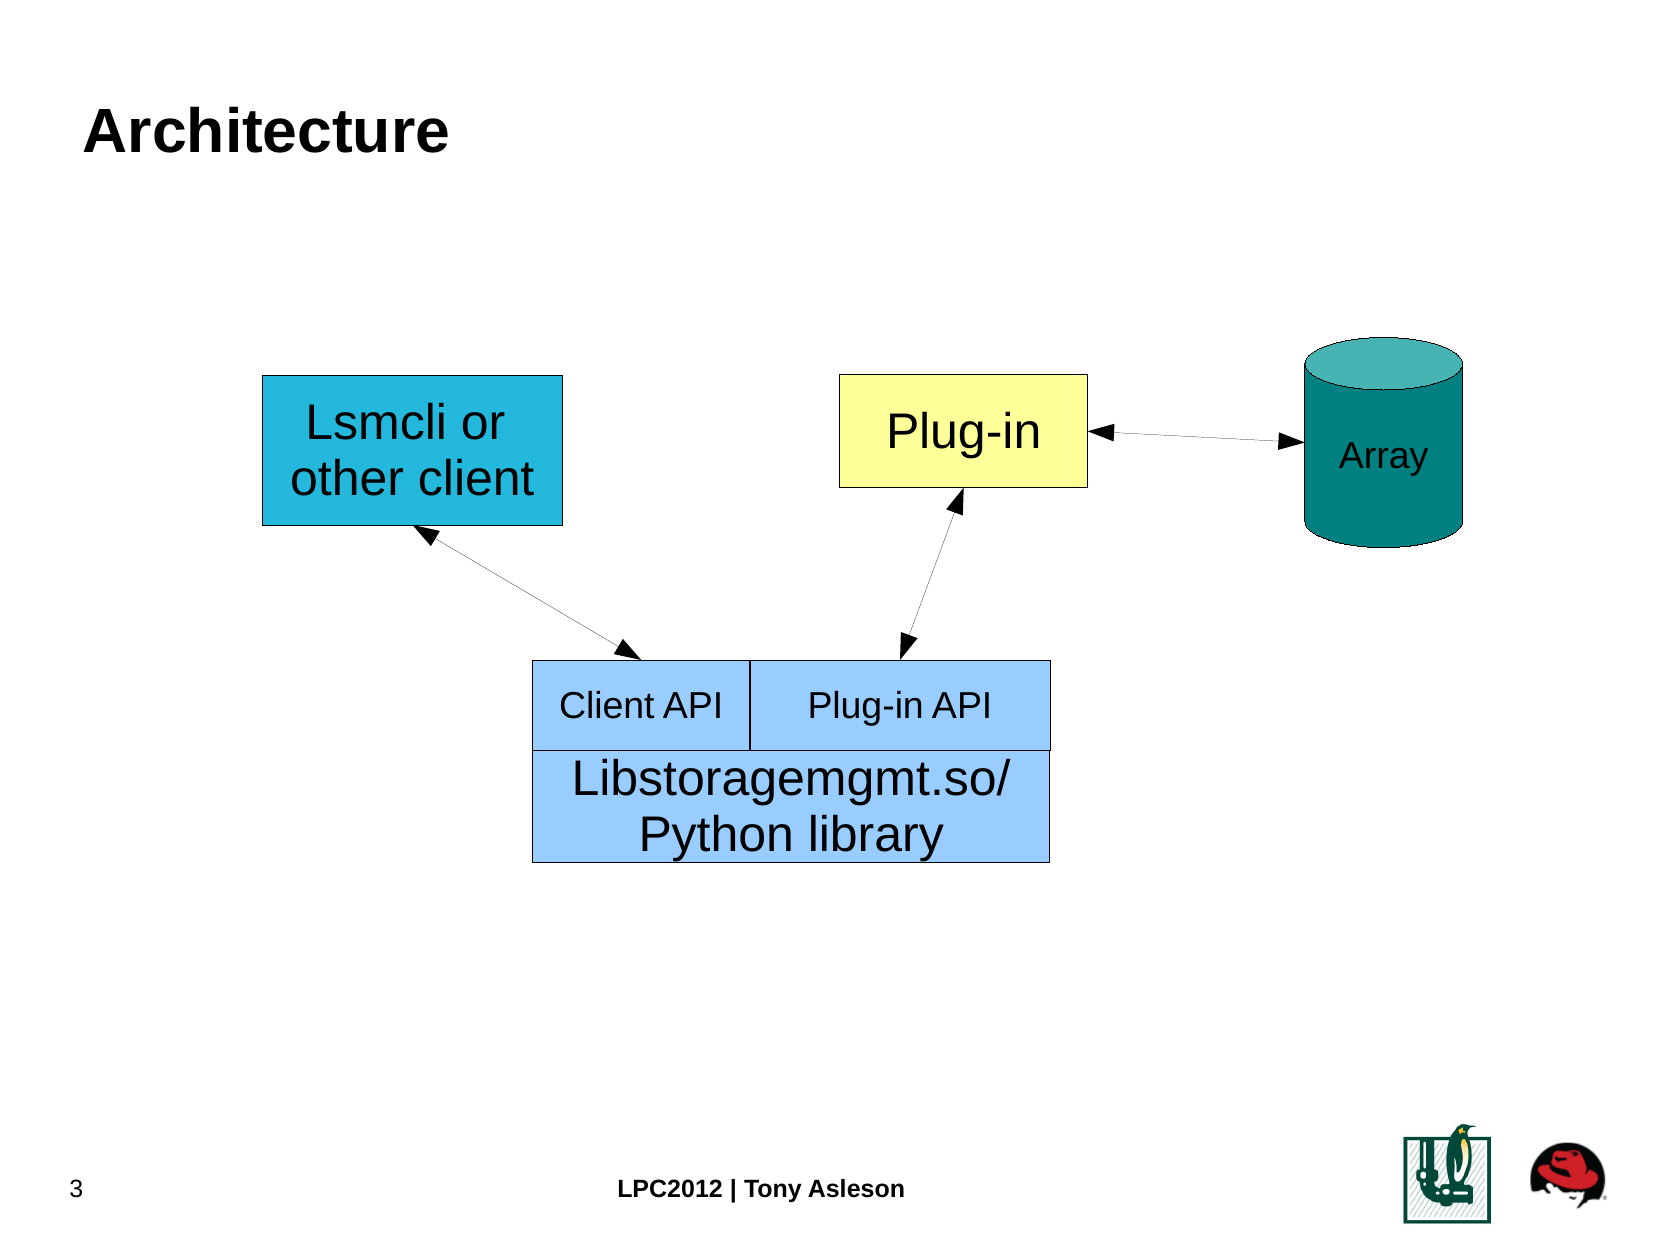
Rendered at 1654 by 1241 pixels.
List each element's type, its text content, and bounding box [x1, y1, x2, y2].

picture [1391, 1122, 1504, 1239]
picture [1529, 1140, 1613, 1218]
text_box Plug-in API [750, 660, 1051, 751]
title Architecture [82, 37, 1571, 226]
text_box Plug-in [839, 374, 1088, 488]
text_box Array [1304, 365, 1463, 548]
text_box Libstoragemgmt.so/ Python library [532, 751, 1050, 863]
text_box Lsmcli or other client [262, 375, 563, 526]
text_box Client API [532, 660, 750, 751]
